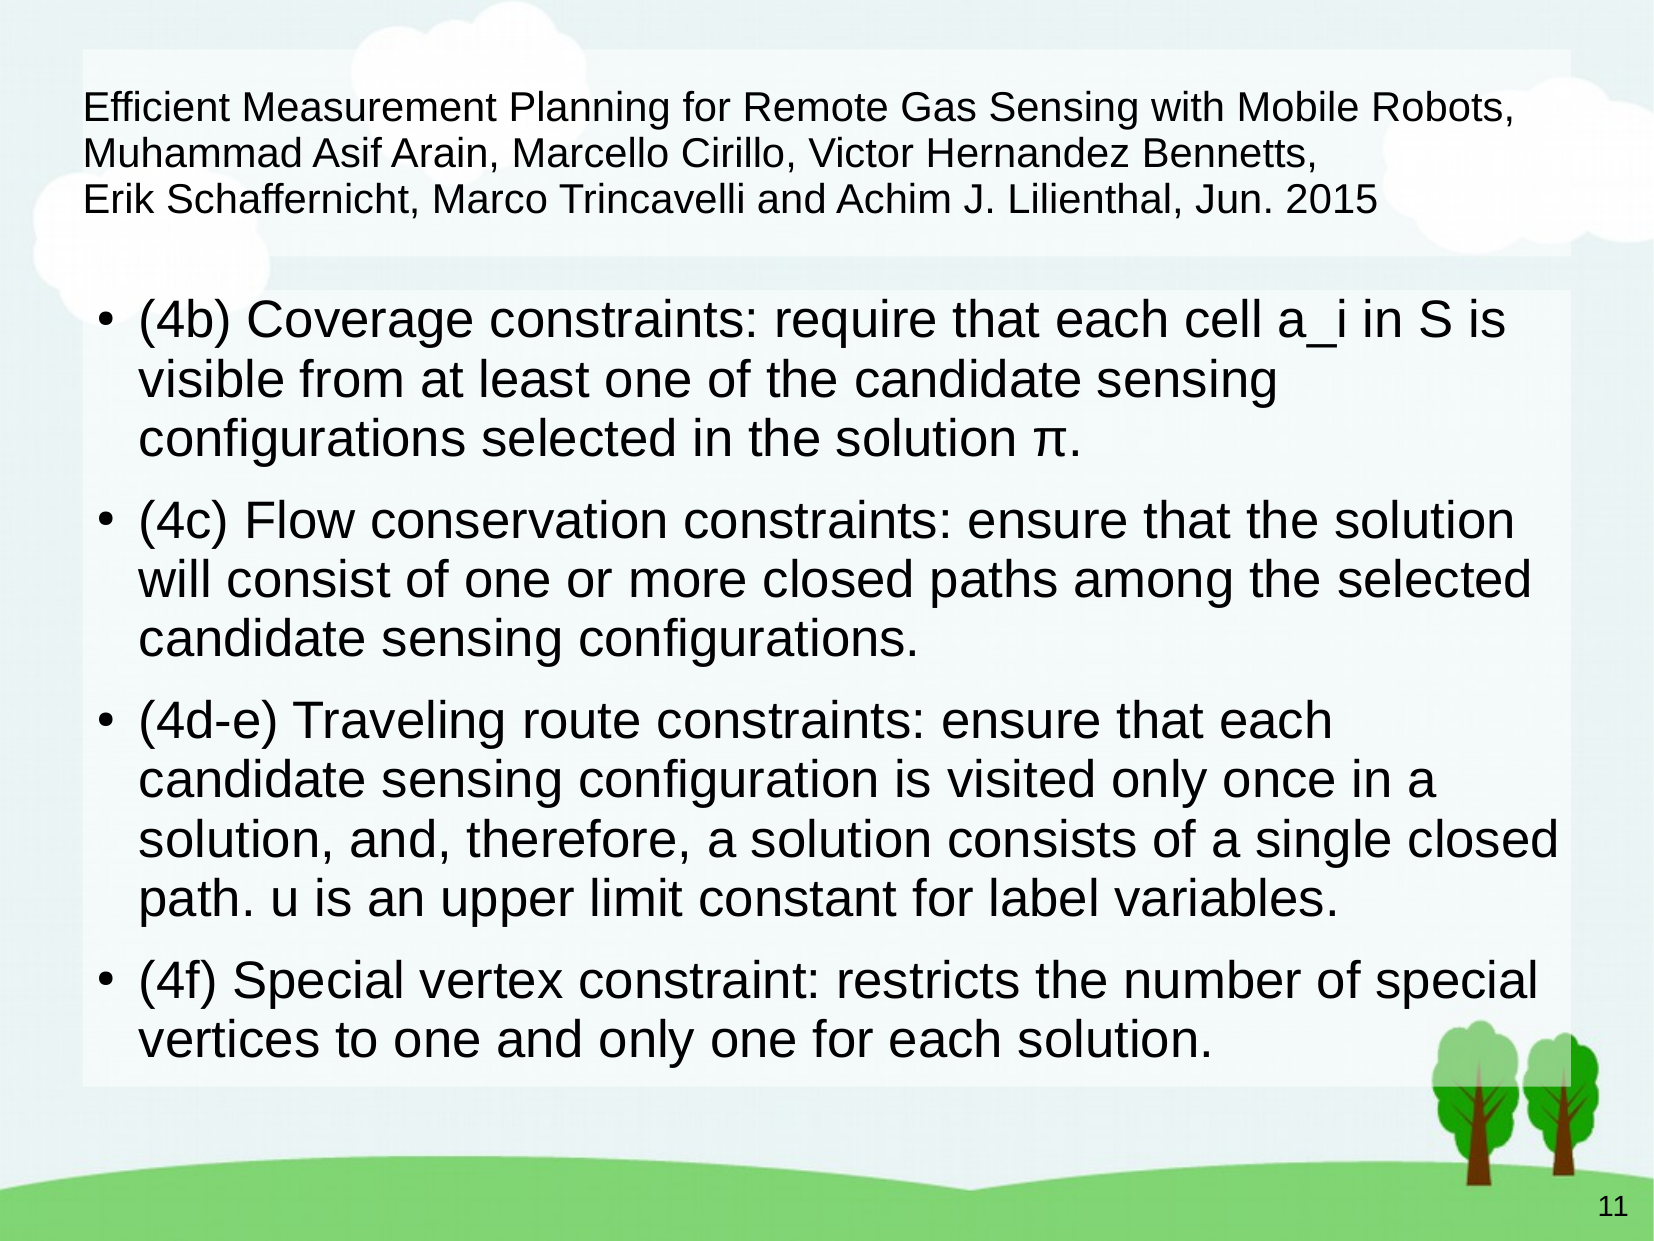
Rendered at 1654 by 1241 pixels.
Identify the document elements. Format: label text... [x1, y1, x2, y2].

list (4b) Coverage constraints: require that each cell a_i in S is visible from at least one of the candidate sensing configurations selected in the solution π. (4c) Flow conservation constraints: ensure that the solution will consist of one or more closed paths among the selected candidate sensing configurations. (4d-e) Traveling route constraints: ensure that each candidate sensing configuration is visited only once in a solution, and, therefore, a solution consists of a single closed path. u is an upper limit constant for label variables. (4f) Special vertex constraint: restricts the number of special vertices to one and only one for each solution. [82, 290, 1571, 1087]
title Efficient Measurement Planning for Remote Gas Sensing with Mobile Robots, Muhammad Asif Arain, Marcello Cirillo, Victor Hernandez Bennetts, Erik Schaffernicht, Marco Trincavelli and Achim J. Lilienthal, Jun. 2015 [82, 49, 1571, 257]
picture [0, 0, 1654, 1241]
